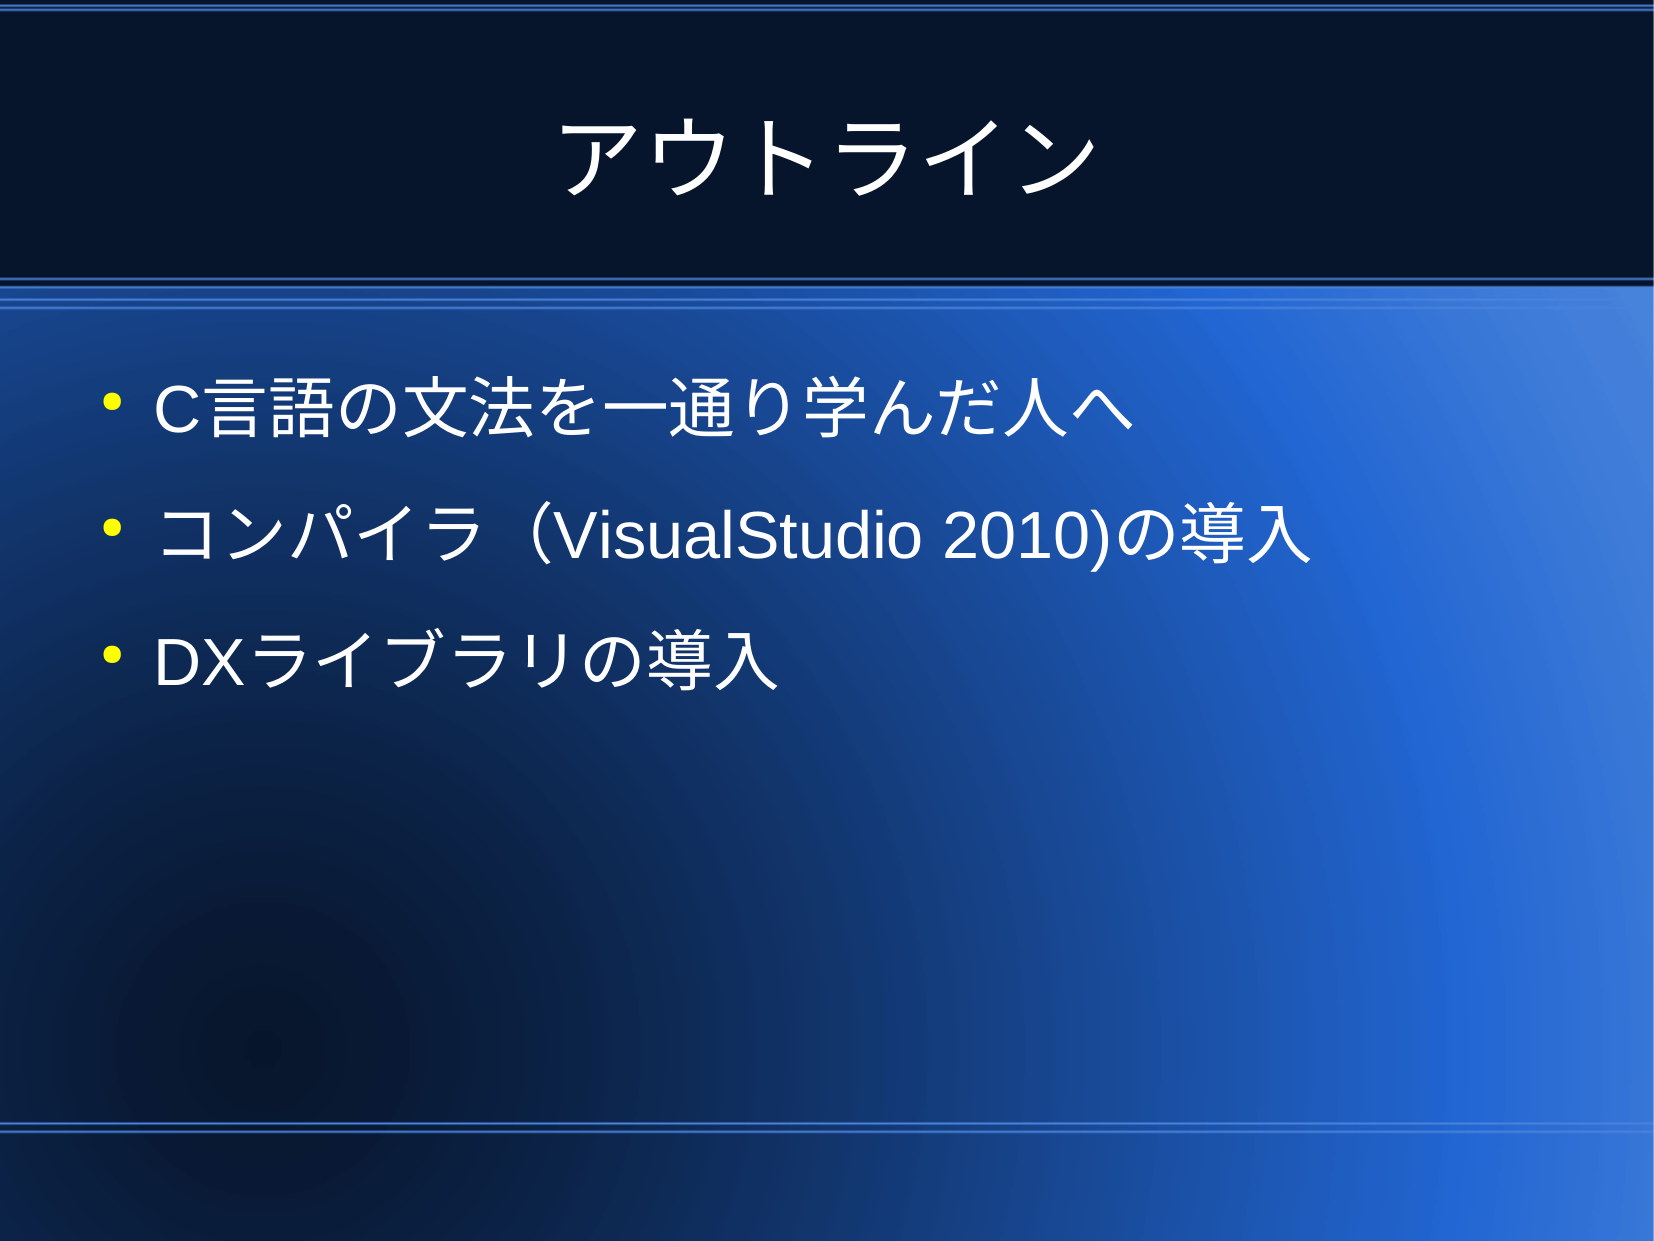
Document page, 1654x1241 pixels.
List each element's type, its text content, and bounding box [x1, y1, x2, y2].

list C言語の文法を一通り学んだ人へ コンパイラ（VisualStudio 2010)の導入 DXライブラリの導入 [82, 355, 1571, 1174]
picture [0, 0, 1654, 1241]
title アウトライン [82, 49, 1571, 257]
